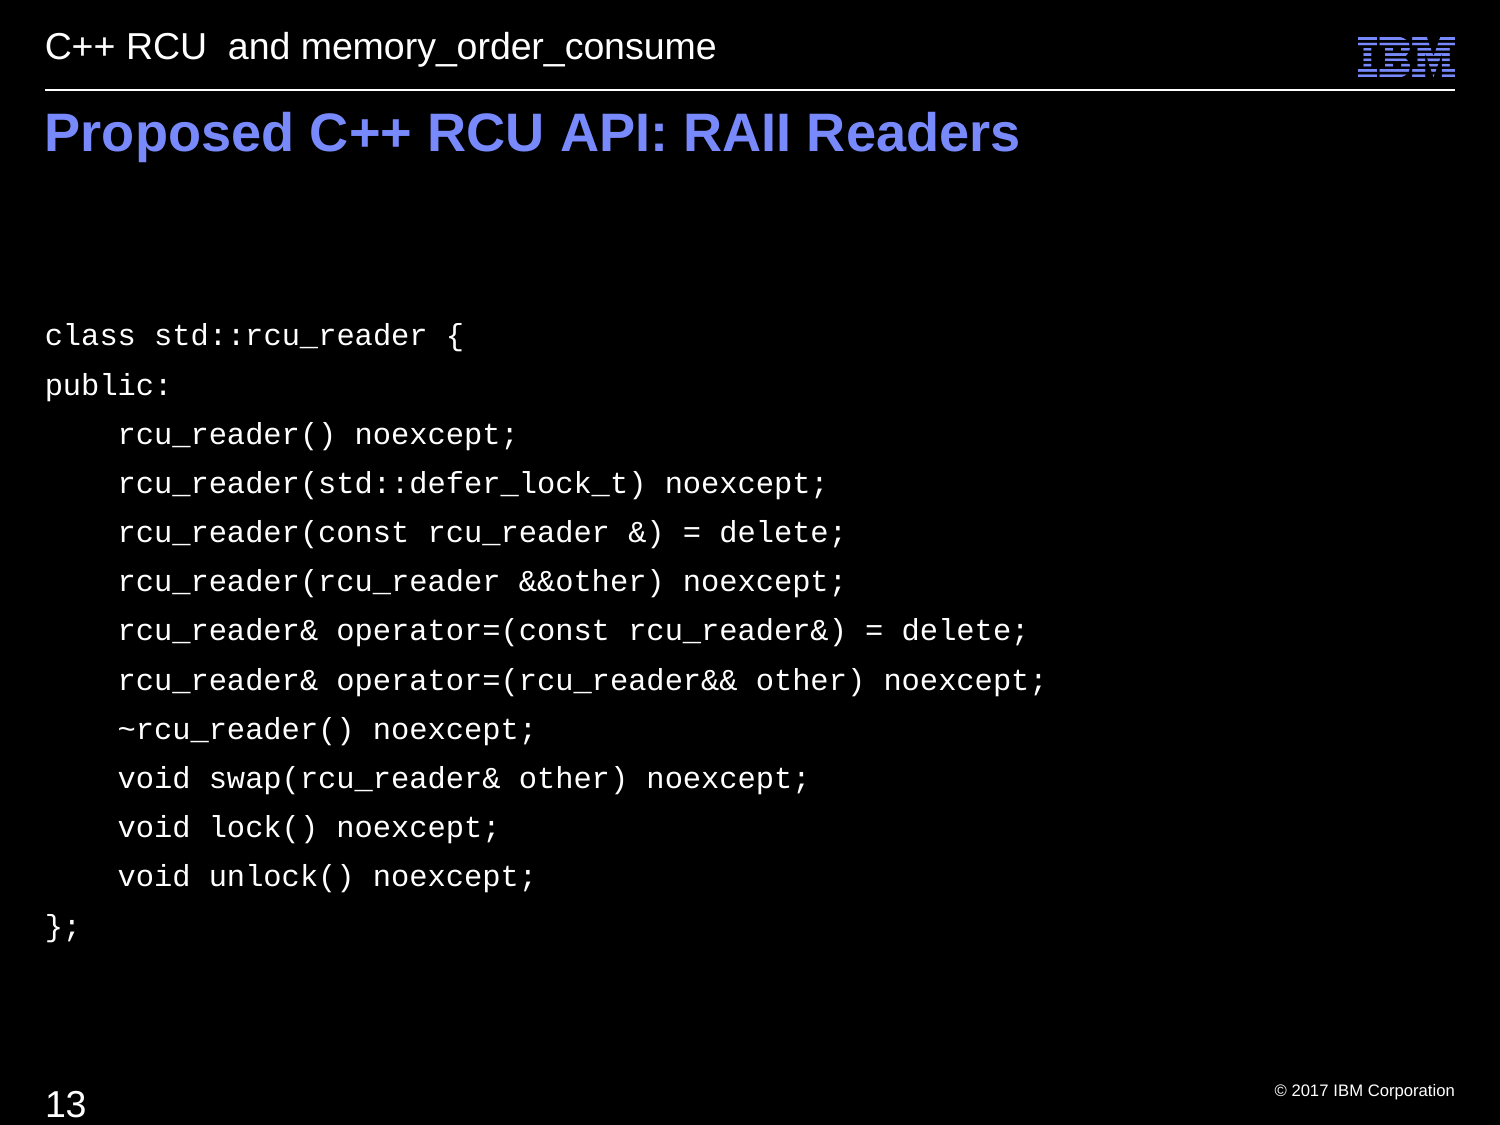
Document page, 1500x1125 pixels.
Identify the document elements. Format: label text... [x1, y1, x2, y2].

picture [1358, 37, 1455, 77]
list class std::rcu_reader { public: rcu_reader() noexcept; rcu_reader(std::defer_lock_t) noexcept; rcu_reader(const rcu_reader &) = delete; rcu_reader(rcu_reader &&other) noexcept; rcu_reader& operator=(const rcu_reader&) = delete; rcu_reader& operator=(rcu_reader&& other) noexcept; ~rcu_reader() noexcept; void swap(rcu_reader& other) noexcept; void lock() noexcept; void unlock() noexcept; }; [29, 307, 1455, 961]
title Proposed C++ RCU API: RAII Readers [29, 97, 1455, 203]
